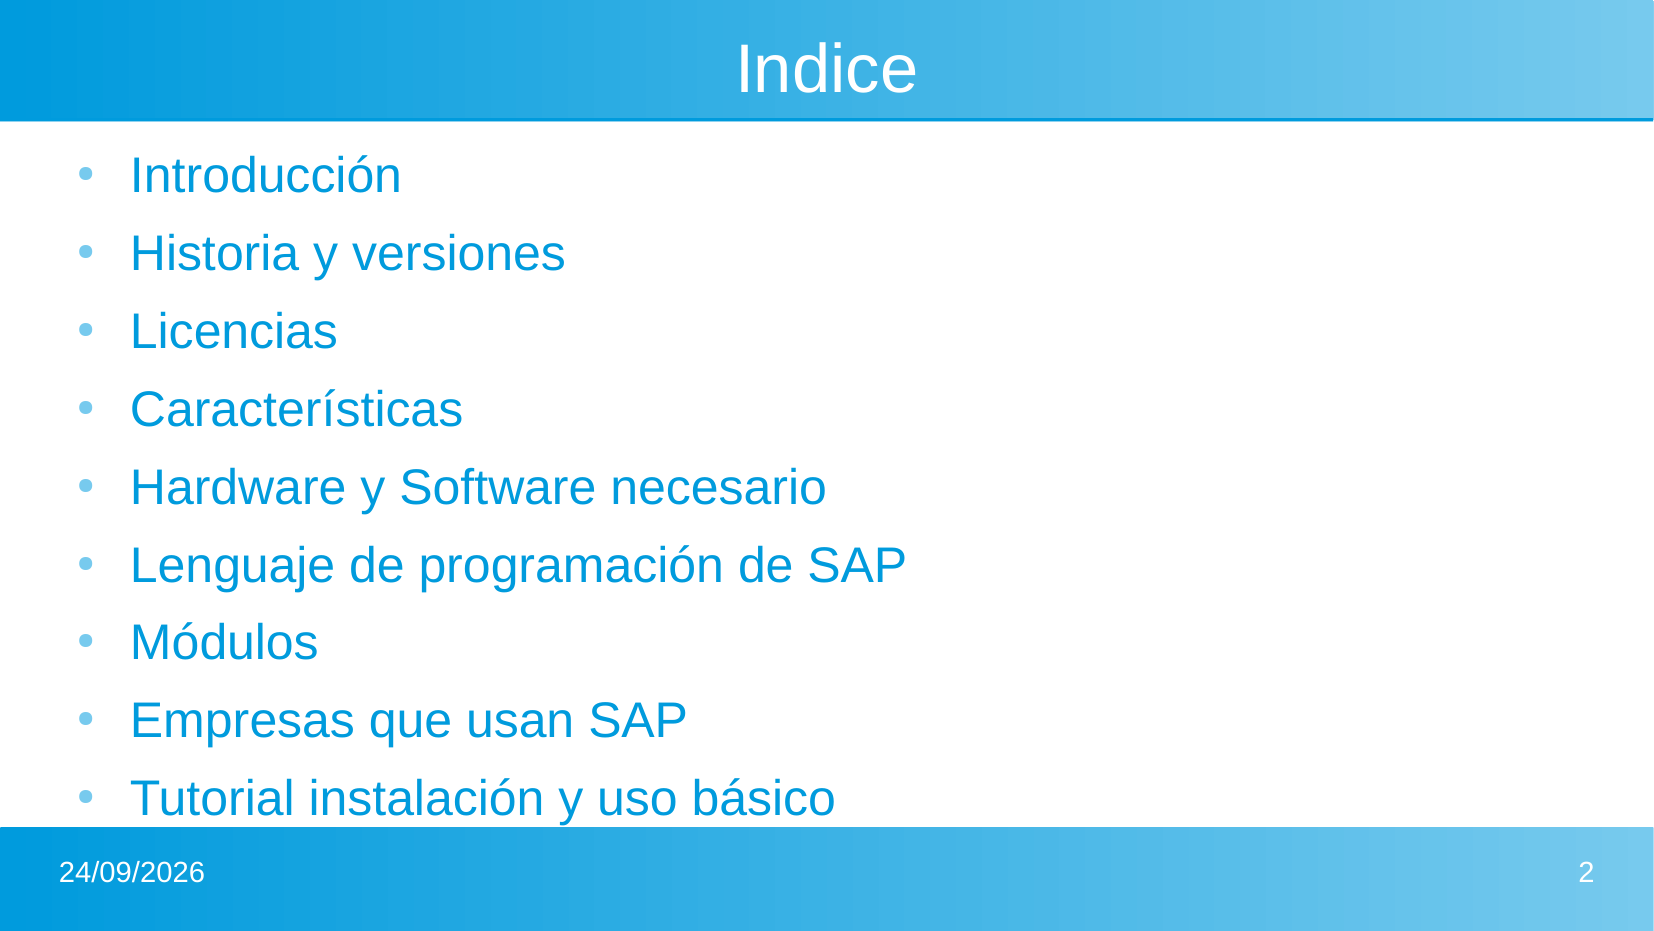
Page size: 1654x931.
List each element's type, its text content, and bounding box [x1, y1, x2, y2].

list Introducción Historia y versiones Licencias Características Hardware y Software necesario Lenguaje de programación de SAP Módulos Empresas que usan SAP Tutorial instalación y uso básico [59, 147, 1595, 739]
title Indice [59, 29, 1595, 108]
